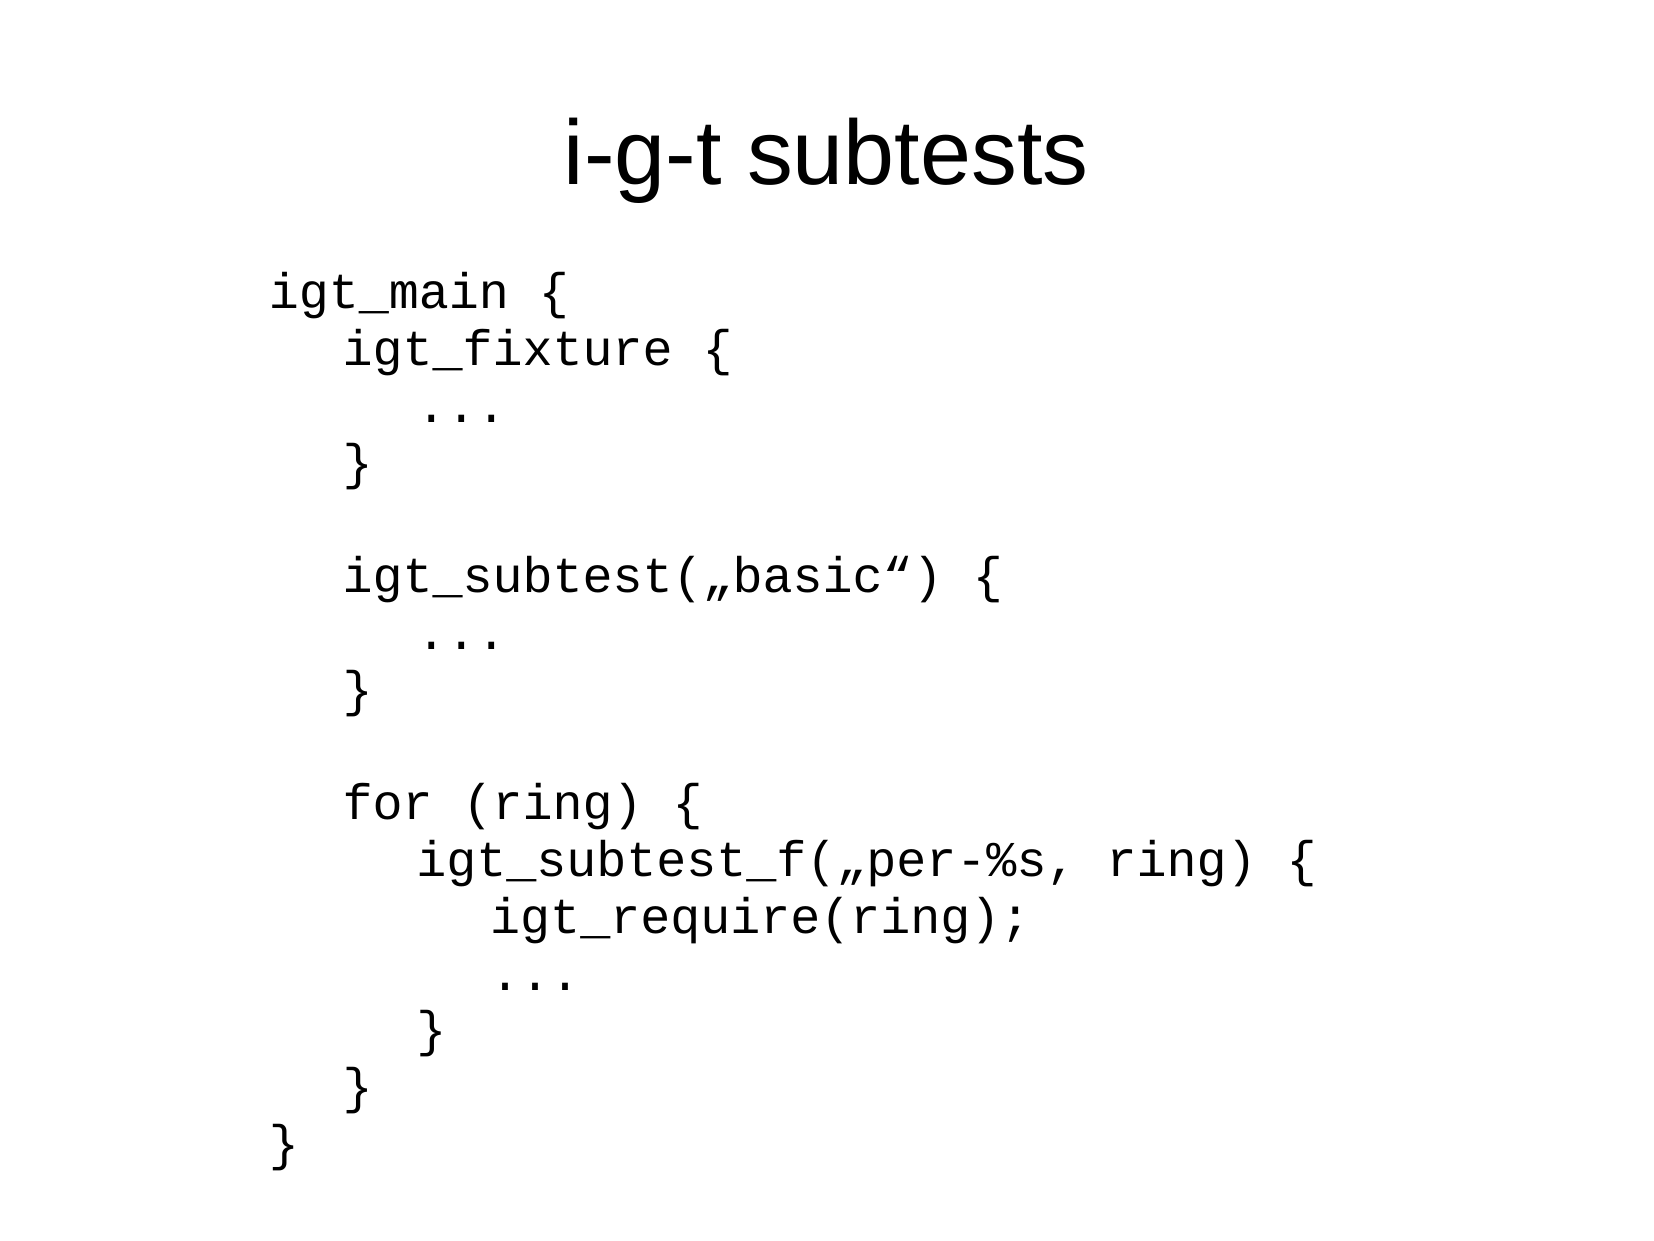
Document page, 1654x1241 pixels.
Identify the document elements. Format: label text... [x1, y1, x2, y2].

title i-g-t subtests [82, 49, 1571, 257]
text_box igt_main { igt_fixture { ... } igt_subtest(„basic“) { ... } for (ring) { igt_subtest_f(„per-%s, ring) { igt_require(ring); ... } } } [253, 259, 1332, 1183]
